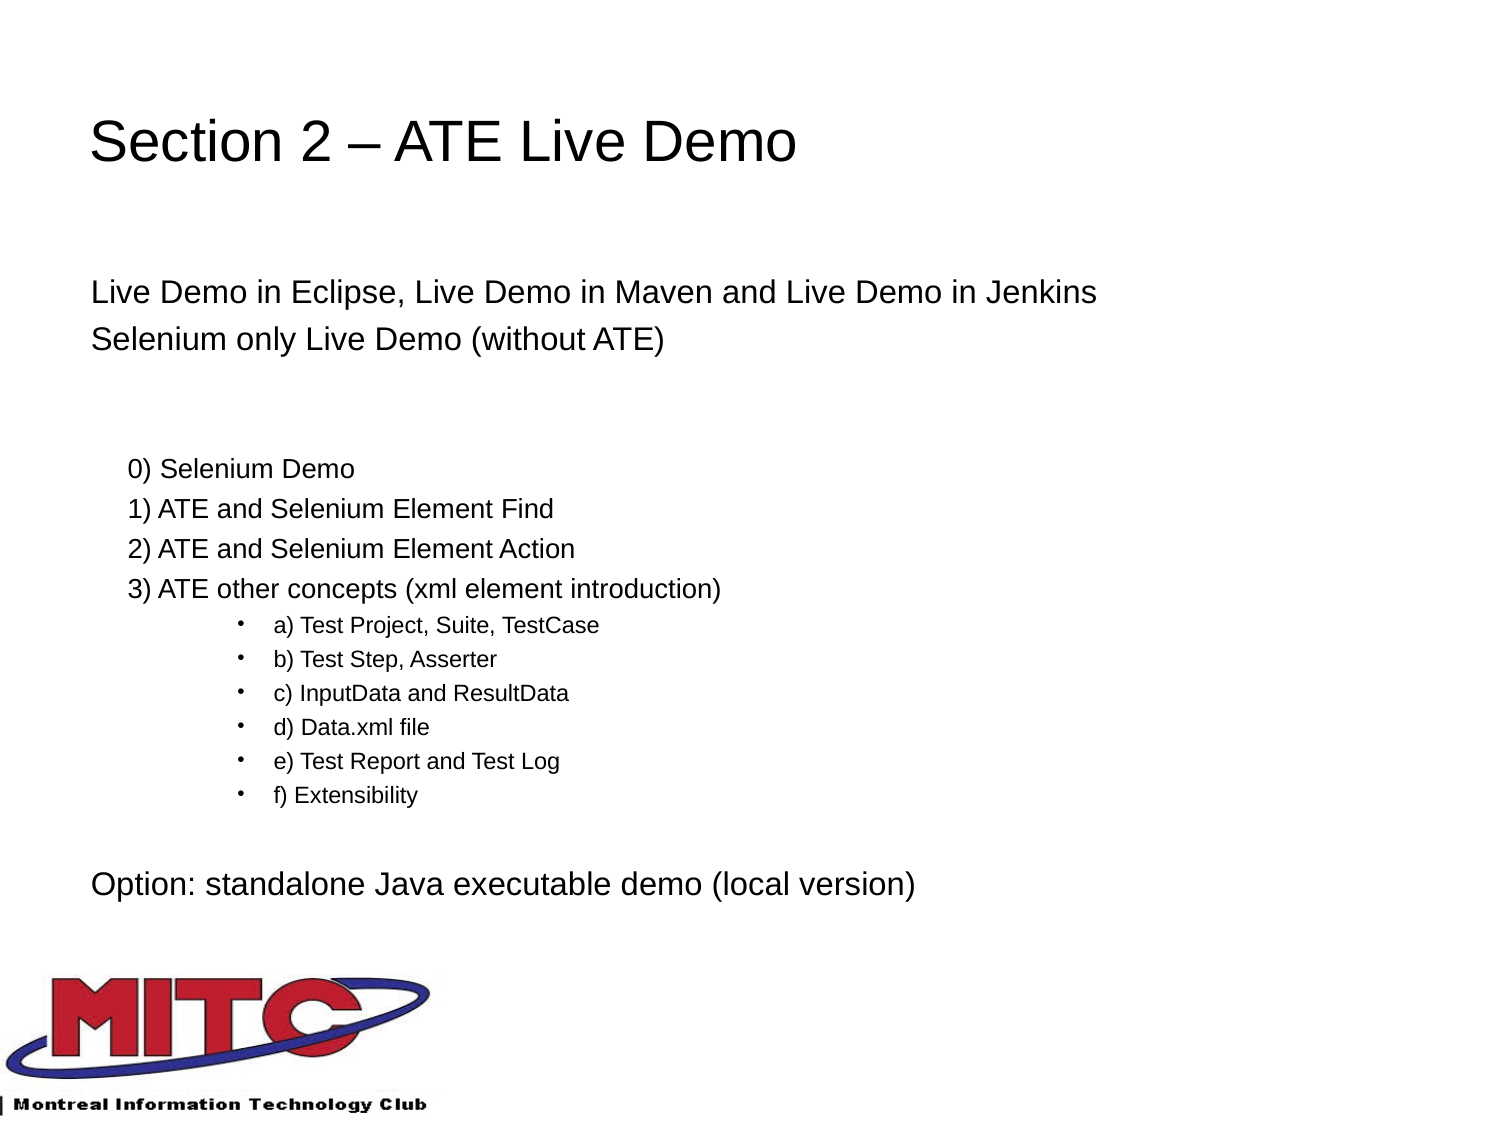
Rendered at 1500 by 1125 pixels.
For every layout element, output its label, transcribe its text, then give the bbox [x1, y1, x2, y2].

title Section 2 – ATE Live Demo [75, 44, 1425, 233]
list Live Demo in Eclipse, Live Demo in Maven and Live Demo in Jenkins Selenium only Live Demo (without ATE) 0) Selenium Demo 1) ATE and Selenium Element Find 2) ATE and Selenium Element Action 3) ATE other concepts (xml element introduction) a) Test Project, Suite, TestCase b) Test Step, Asserter c) InputData and ResultData d) Data.xml file e) Test Report and Test Log f) Extensibility Option: standalone Java executable demo (local version) [75, 263, 1425, 916]
picture [0, 974, 480, 1116]
